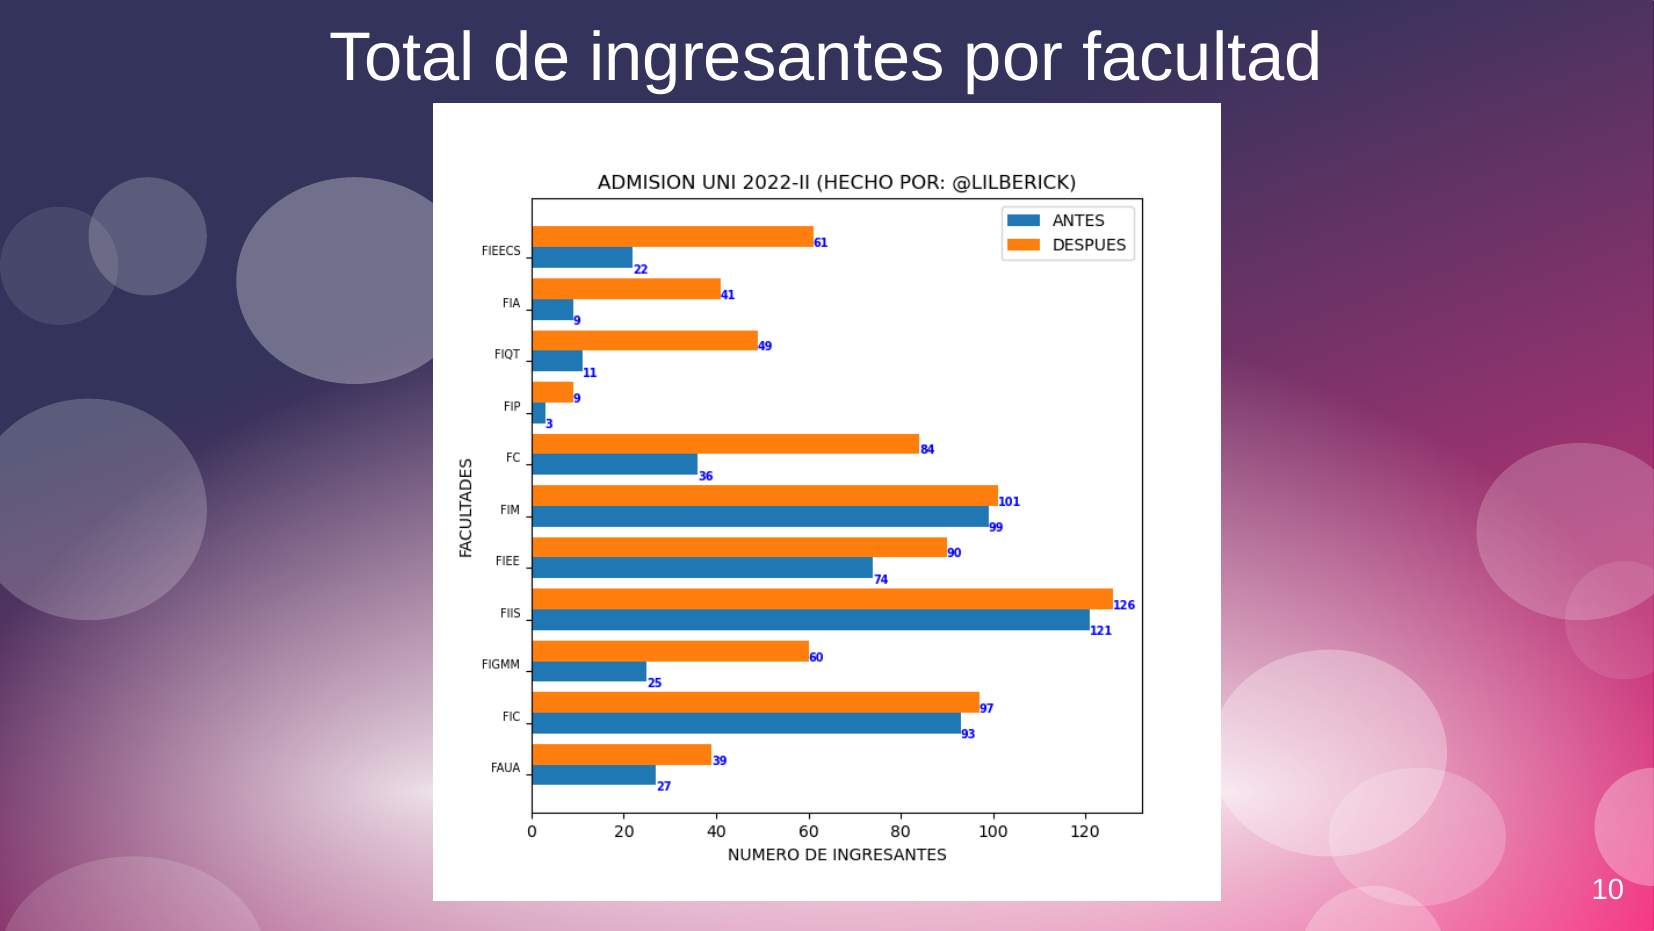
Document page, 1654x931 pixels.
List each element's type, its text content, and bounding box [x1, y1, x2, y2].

picture [433, 103, 1221, 901]
title Total de ingresantes por facultad [88, 0, 1565, 113]
